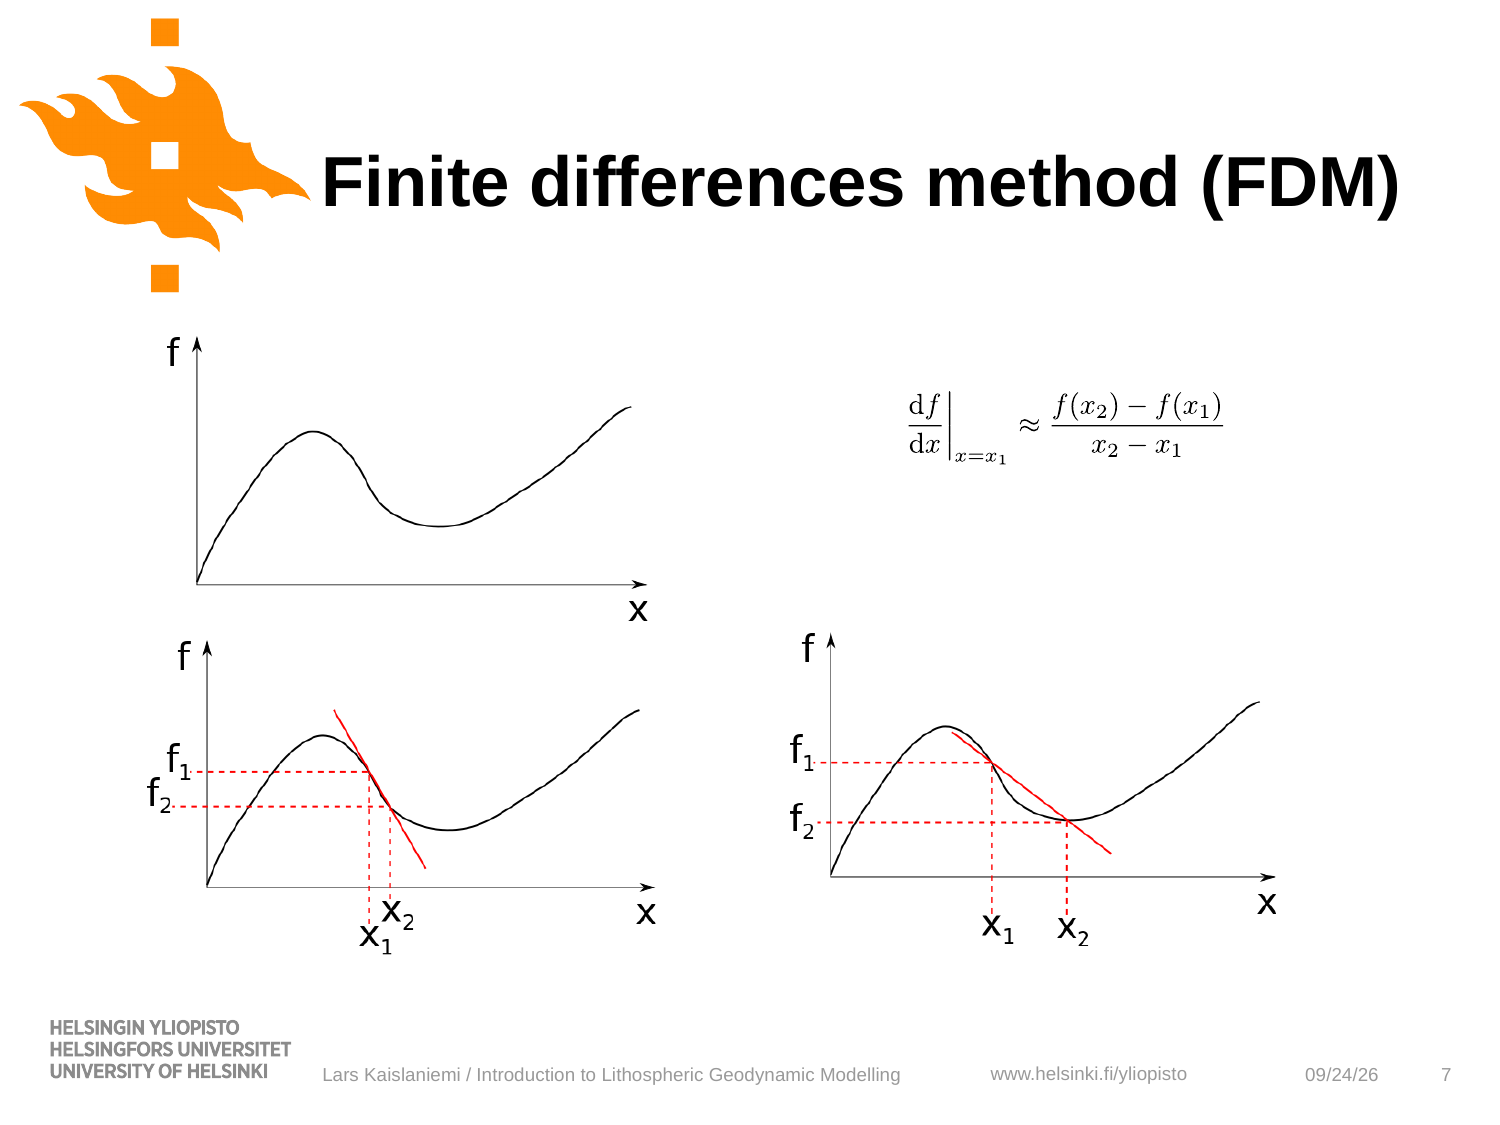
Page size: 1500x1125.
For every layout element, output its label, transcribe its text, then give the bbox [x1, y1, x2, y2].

picture [167, 336, 648, 621]
picture [147, 640, 656, 955]
picture [32, 1001, 309, 1096]
picture [790, 632, 1276, 946]
picture [0, 0, 337, 318]
title Finite differences method (FDM) [321, 87, 1447, 276]
text_box [908, 391, 1224, 465]
